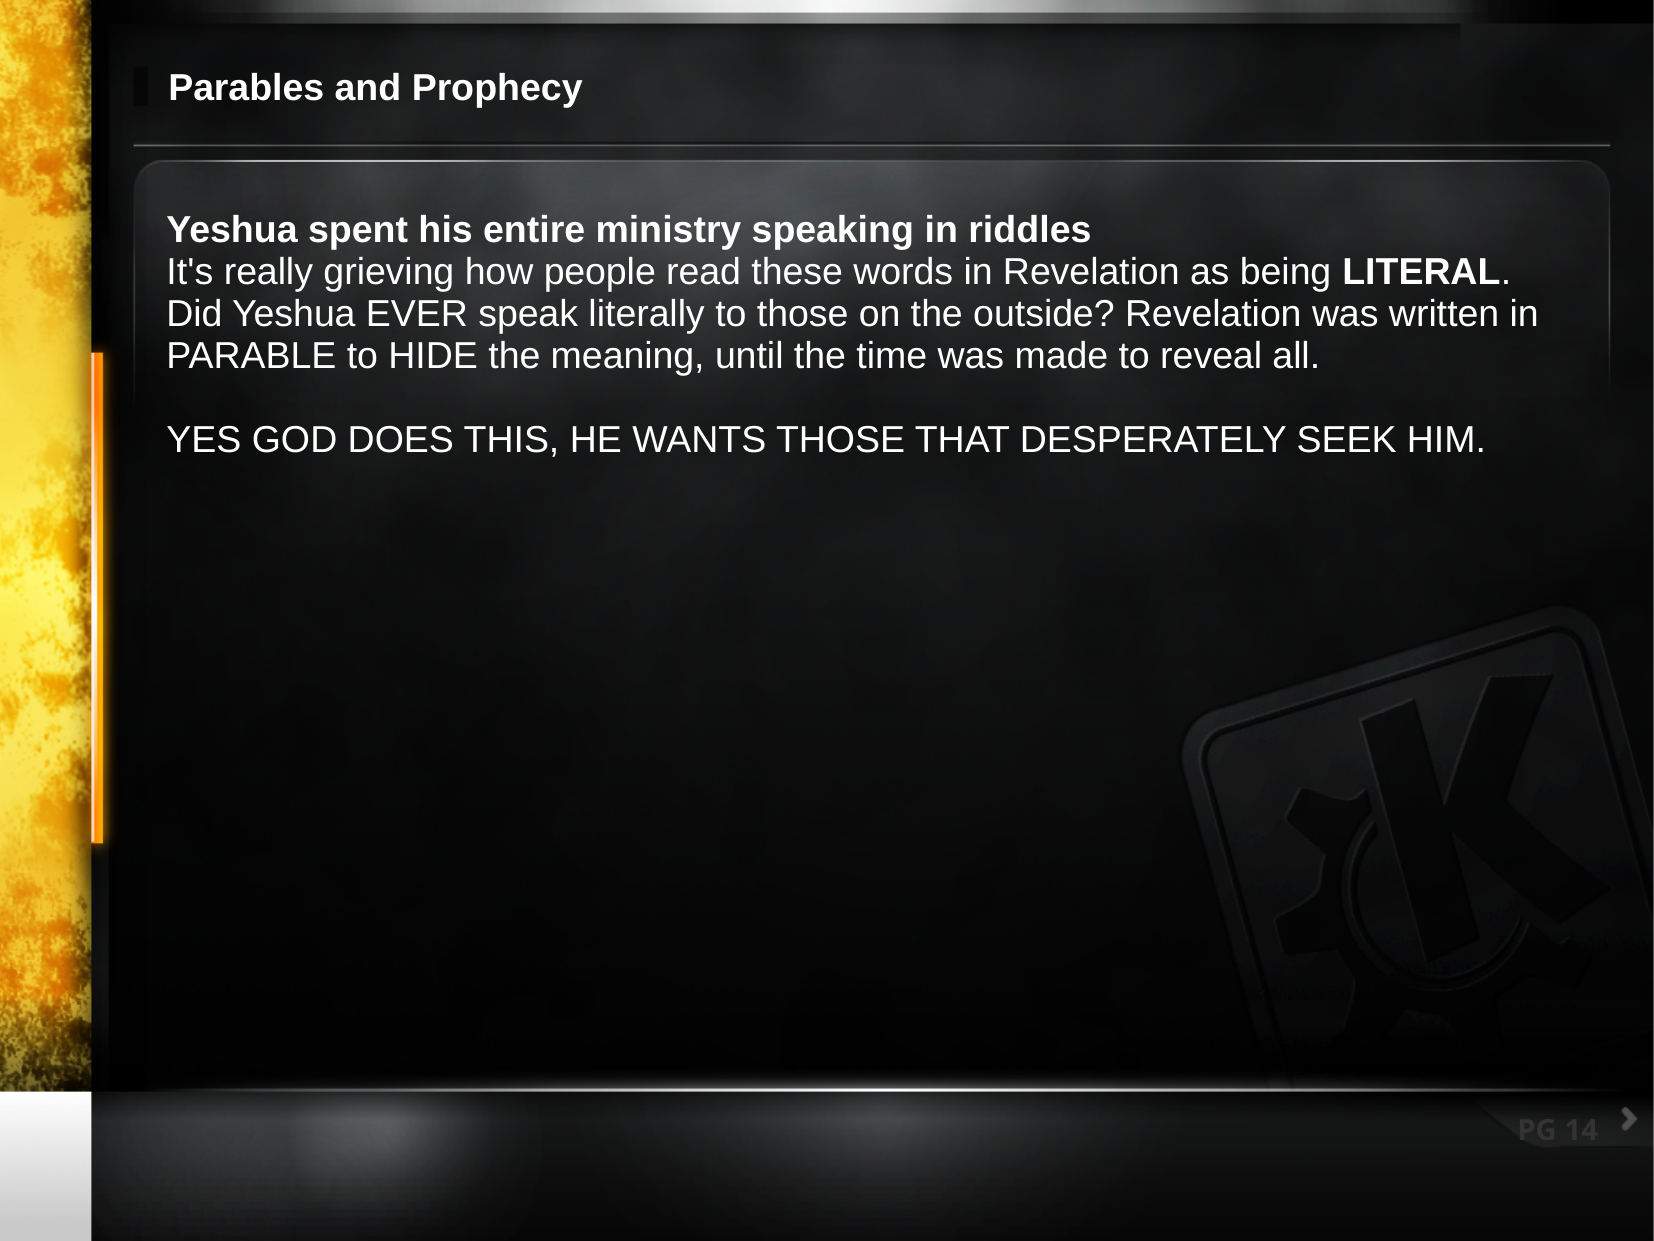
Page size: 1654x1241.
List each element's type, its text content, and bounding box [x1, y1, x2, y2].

title Parables and Prophecy [153, 59, 1589, 119]
picture [0, 0, 1654, 1241]
list Yeshua spent his entire ministry speaking in riddles It's really grieving how people read these words in Revelation as being LITERAL. Did Yeshua EVER speak literally to those on the outside? Revelation was written in PARABLE to HIDE the meaning, until the time was made to reveal all. YES GOD DOES THIS, HE WANTS THOSE THAT DESPERATELY SEEK HIM. [151, 200, 1587, 995]
